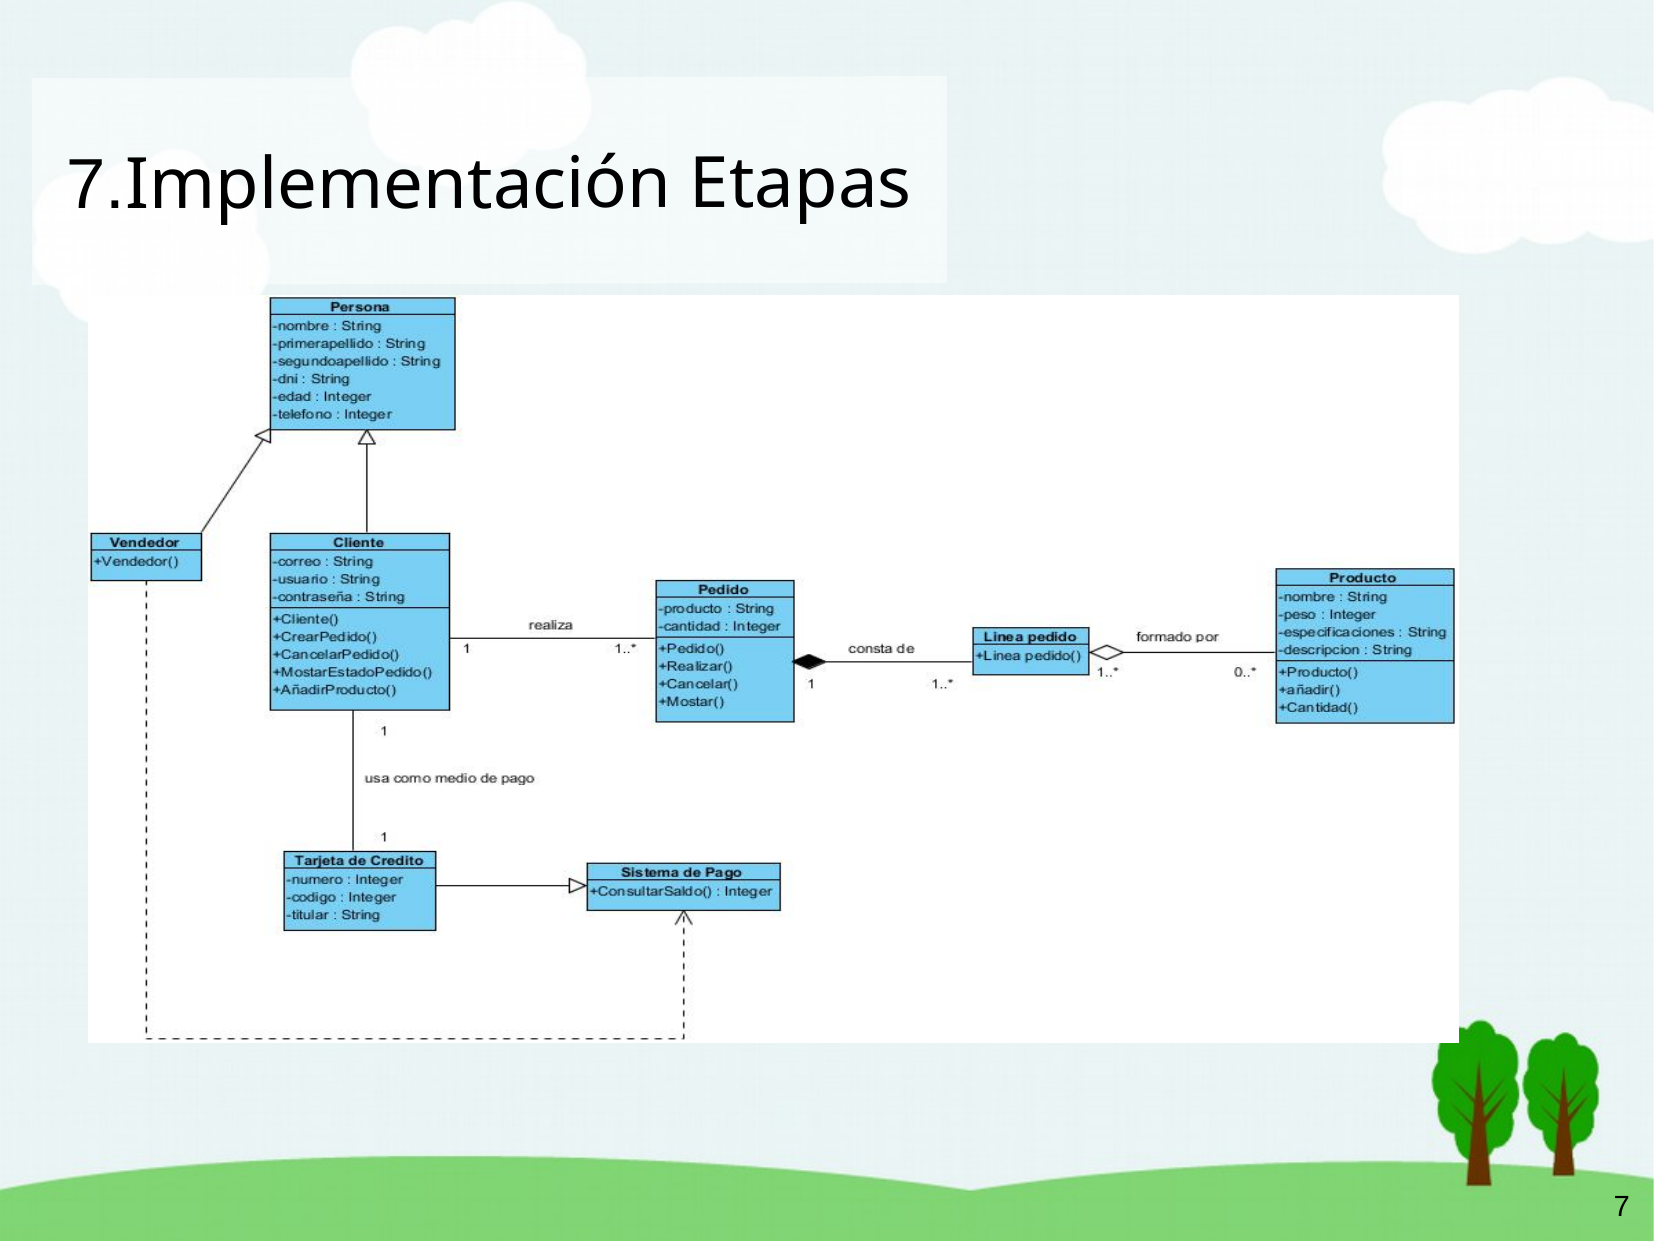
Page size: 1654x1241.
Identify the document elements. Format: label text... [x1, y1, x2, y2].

picture [0, 0, 1654, 1241]
title 7.Implementación Etapas [31, 76, 948, 285]
